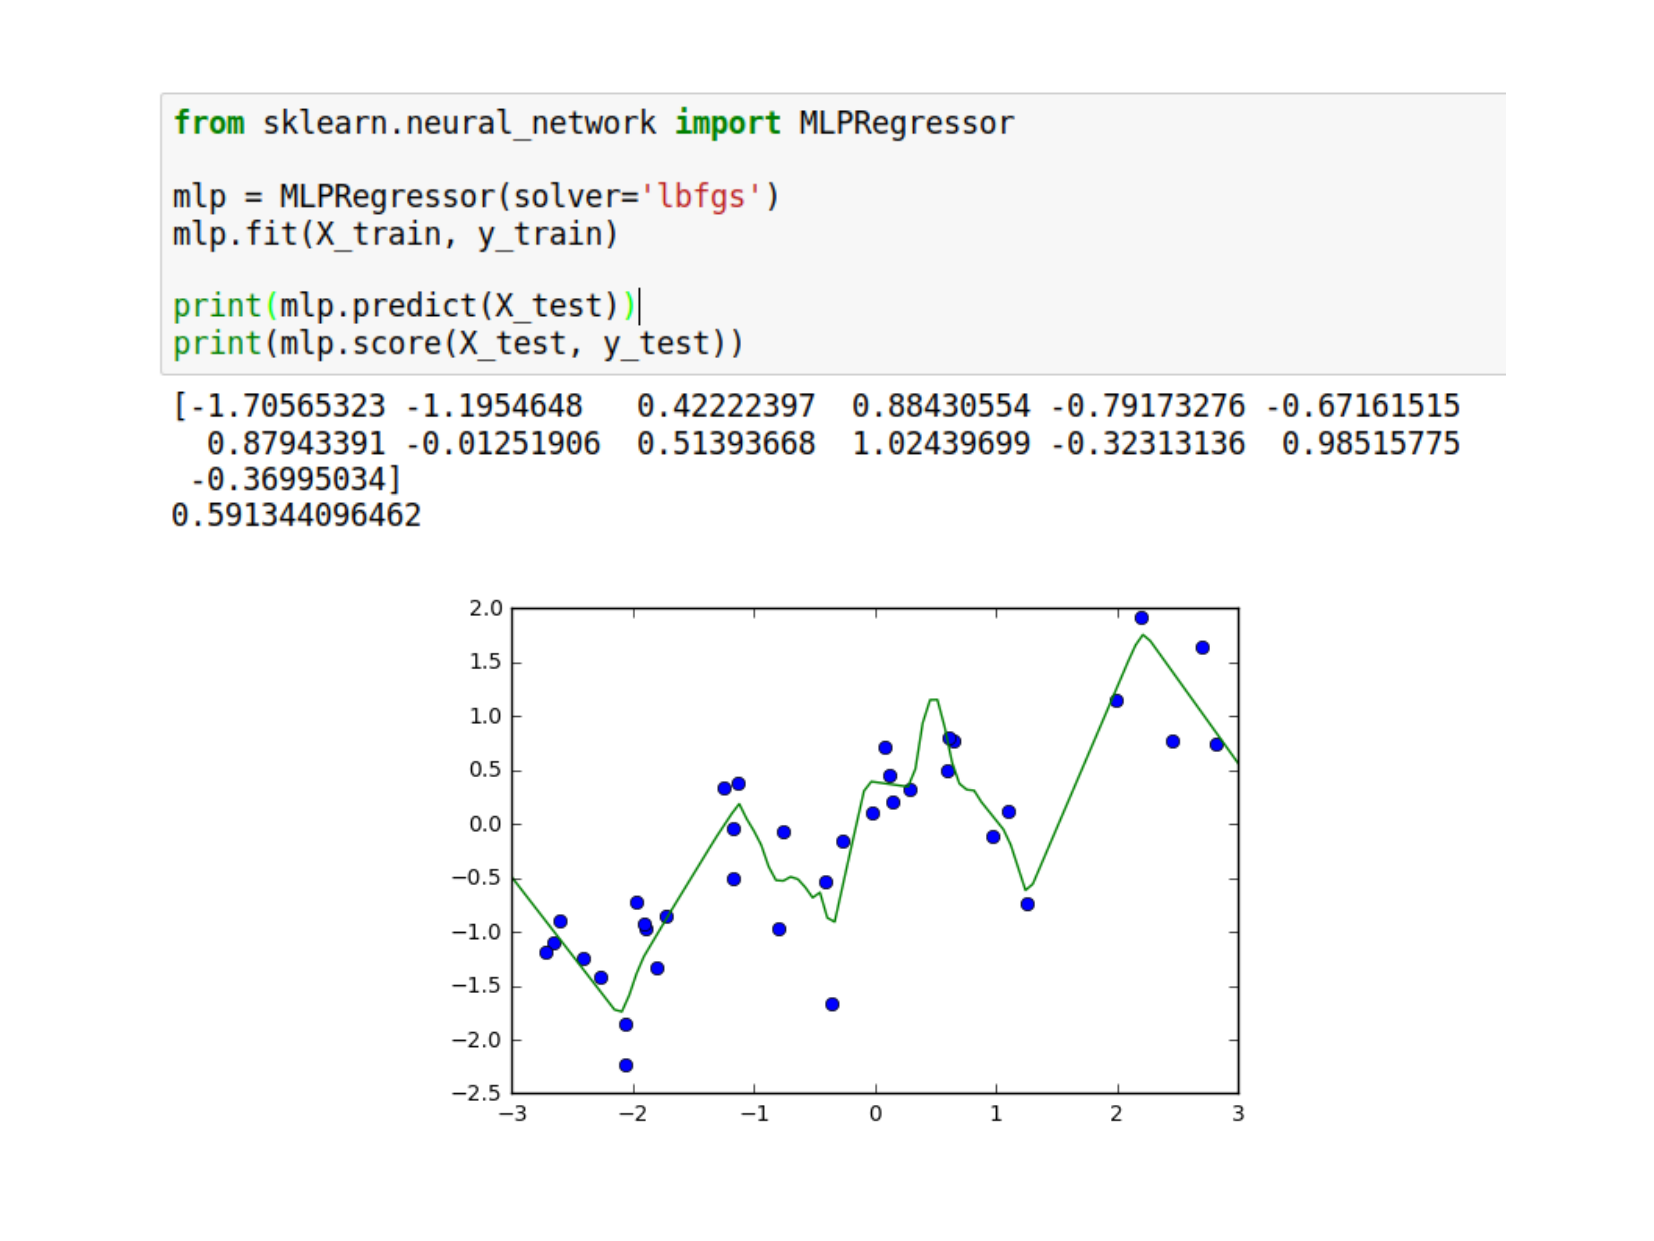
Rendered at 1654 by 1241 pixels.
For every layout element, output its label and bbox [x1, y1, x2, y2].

picture [148, 84, 1506, 556]
picture [435, 583, 1260, 1141]
